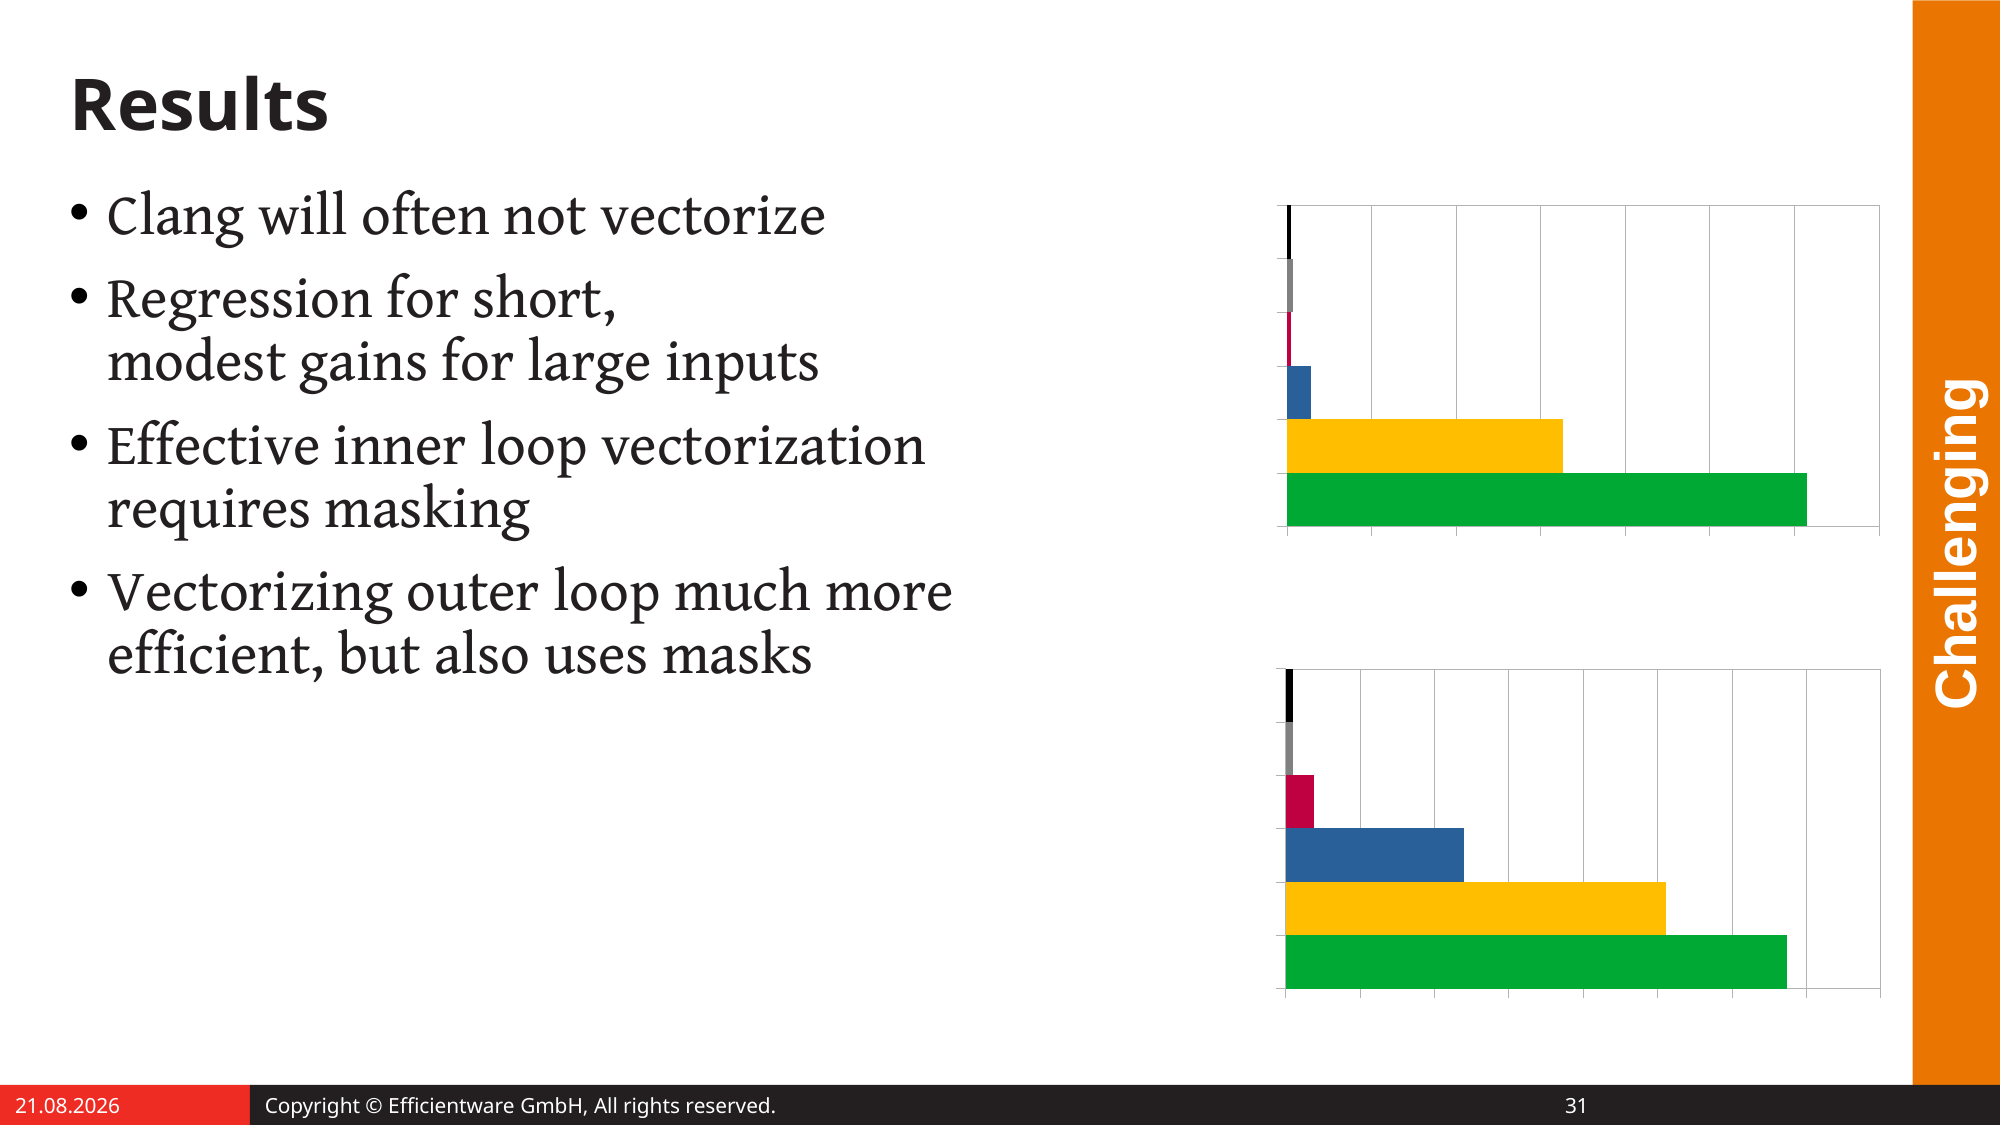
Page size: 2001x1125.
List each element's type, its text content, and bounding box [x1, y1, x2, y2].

text_box Challenging [1912, 0, 2000, 1084]
picture [1012, 156, 1912, 581]
picture [1012, 588, 1912, 1043]
slide_number 02.11.2025 [0, 1084, 249, 1125]
footer Copyright © Efficientware GmbH, All rights reserved. [249, 1084, 1550, 1125]
title Results [55, 52, 1945, 156]
list Clang will often not vectorize Regression for short, modest gains for large inputs Effective inner loop vectorization requires masking Vectorizing outer loop much more efficient, but also uses masks [55, 176, 983, 1063]
slide_number <number> [1550, 1084, 2000, 1125]
